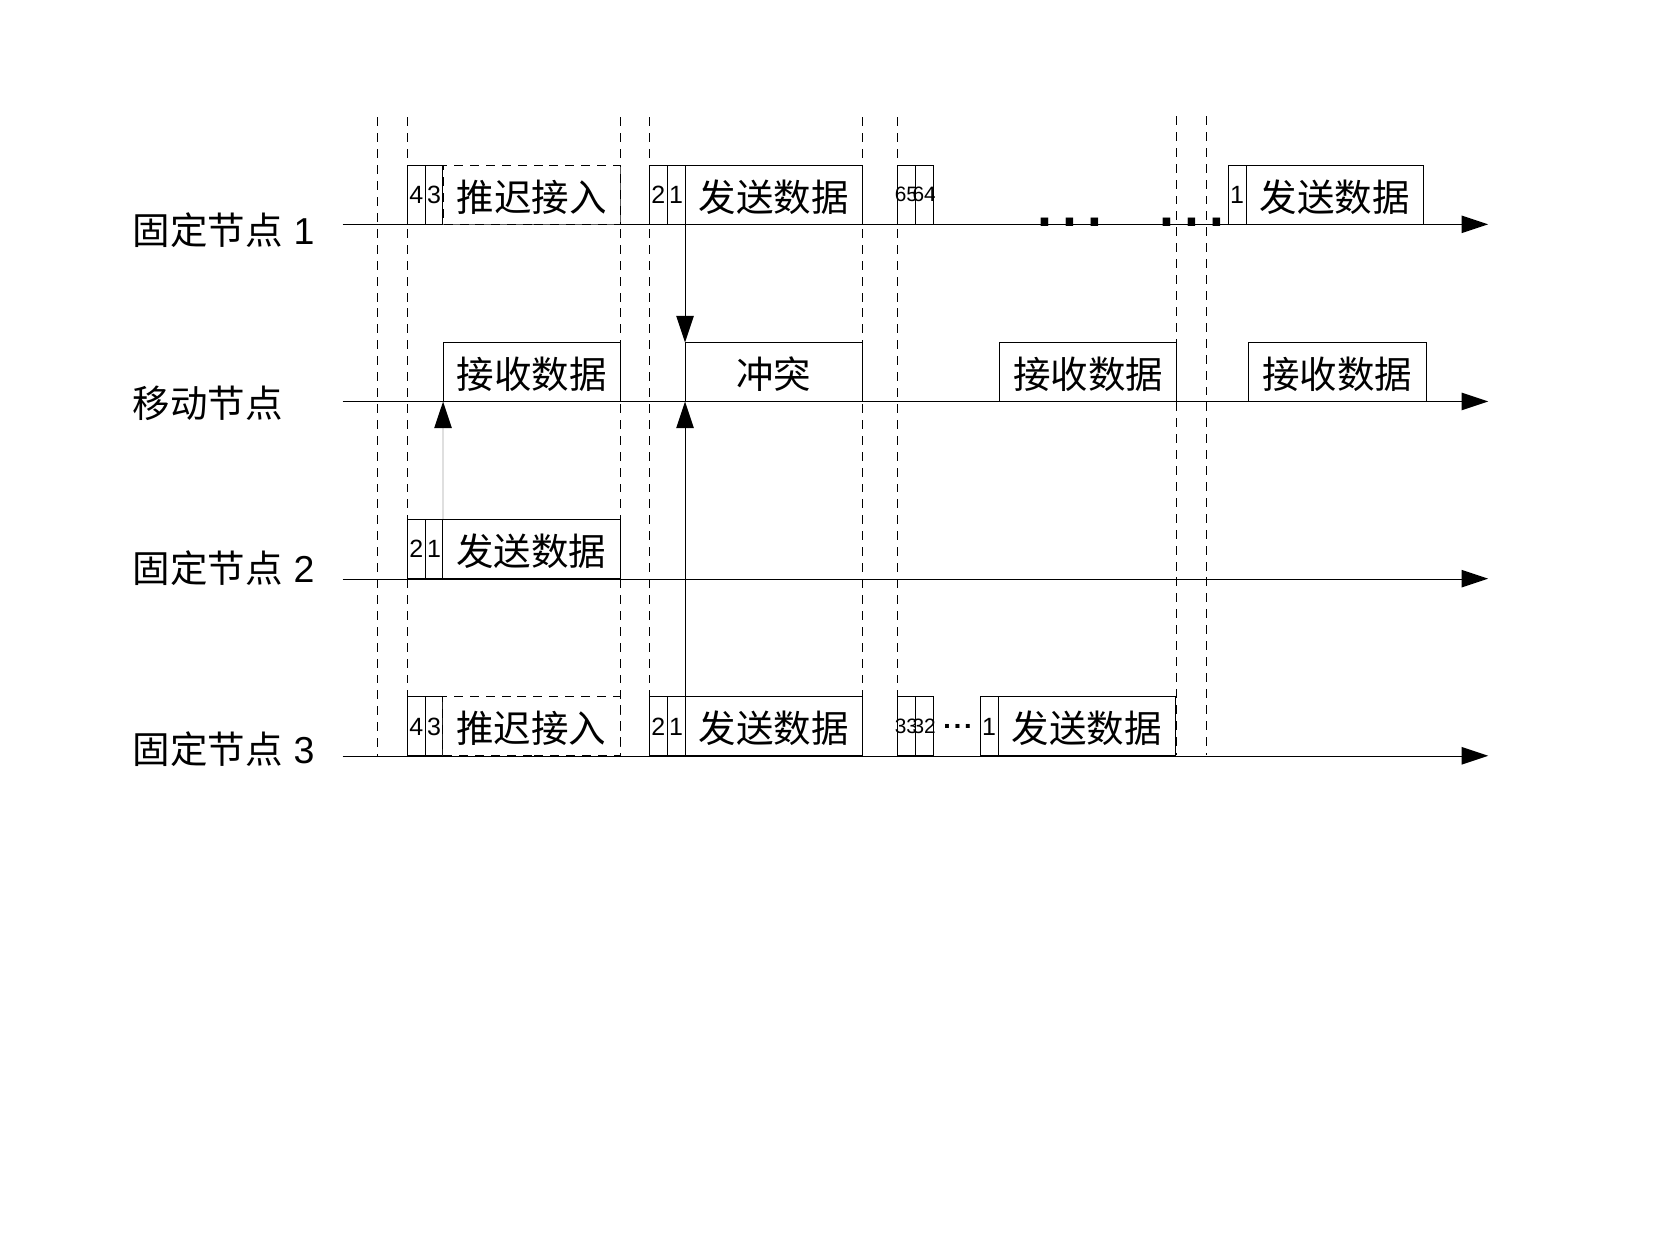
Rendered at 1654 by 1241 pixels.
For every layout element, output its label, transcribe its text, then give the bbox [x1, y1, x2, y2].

text_box 1 [667, 165, 685, 225]
text_box 冲突 [685, 342, 863, 402]
text_box 固定节点3 [118, 712, 331, 848]
text_box 64 [915, 165, 934, 225]
text_box 接收数据 [1248, 342, 1427, 402]
text_box 移动节点 [118, 366, 331, 480]
text_box 2 [649, 696, 667, 756]
text_box 4 [407, 165, 425, 225]
text_box 推迟接入 [442, 696, 621, 756]
text_box 33 [897, 696, 915, 756]
text_box 2 [649, 165, 667, 225]
text_box 2 [407, 519, 425, 579]
text_box 接收数据 [443, 342, 621, 402]
text_box … … [1015, 147, 1436, 331]
text_box ... [927, 687, 999, 760]
text_box 32 [915, 720, 921, 732]
text_box 1 [1228, 165, 1246, 225]
text_box 发送数据 [685, 165, 863, 225]
text_box 3 [425, 696, 442, 756]
text_box 发送数据 [1246, 165, 1424, 225]
text_box 33 [897, 720, 903, 732]
text_box 3 [425, 165, 443, 225]
text_box 发送数据 [998, 696, 1176, 756]
text_box 推迟接入 [443, 165, 621, 225]
text_box 4 [407, 696, 425, 756]
text_box 65 [897, 165, 915, 225]
text_box 固定节点2 [118, 531, 331, 667]
text_box 32 [915, 696, 927, 756]
text_box 1 [667, 696, 686, 756]
text_box 接收数据 [999, 342, 1177, 402]
text_box 发送数据 [686, 696, 863, 756]
text_box 1 [425, 519, 442, 579]
text_box 固定节点1 [118, 193, 331, 329]
text_box 发送数据 [442, 519, 621, 579]
